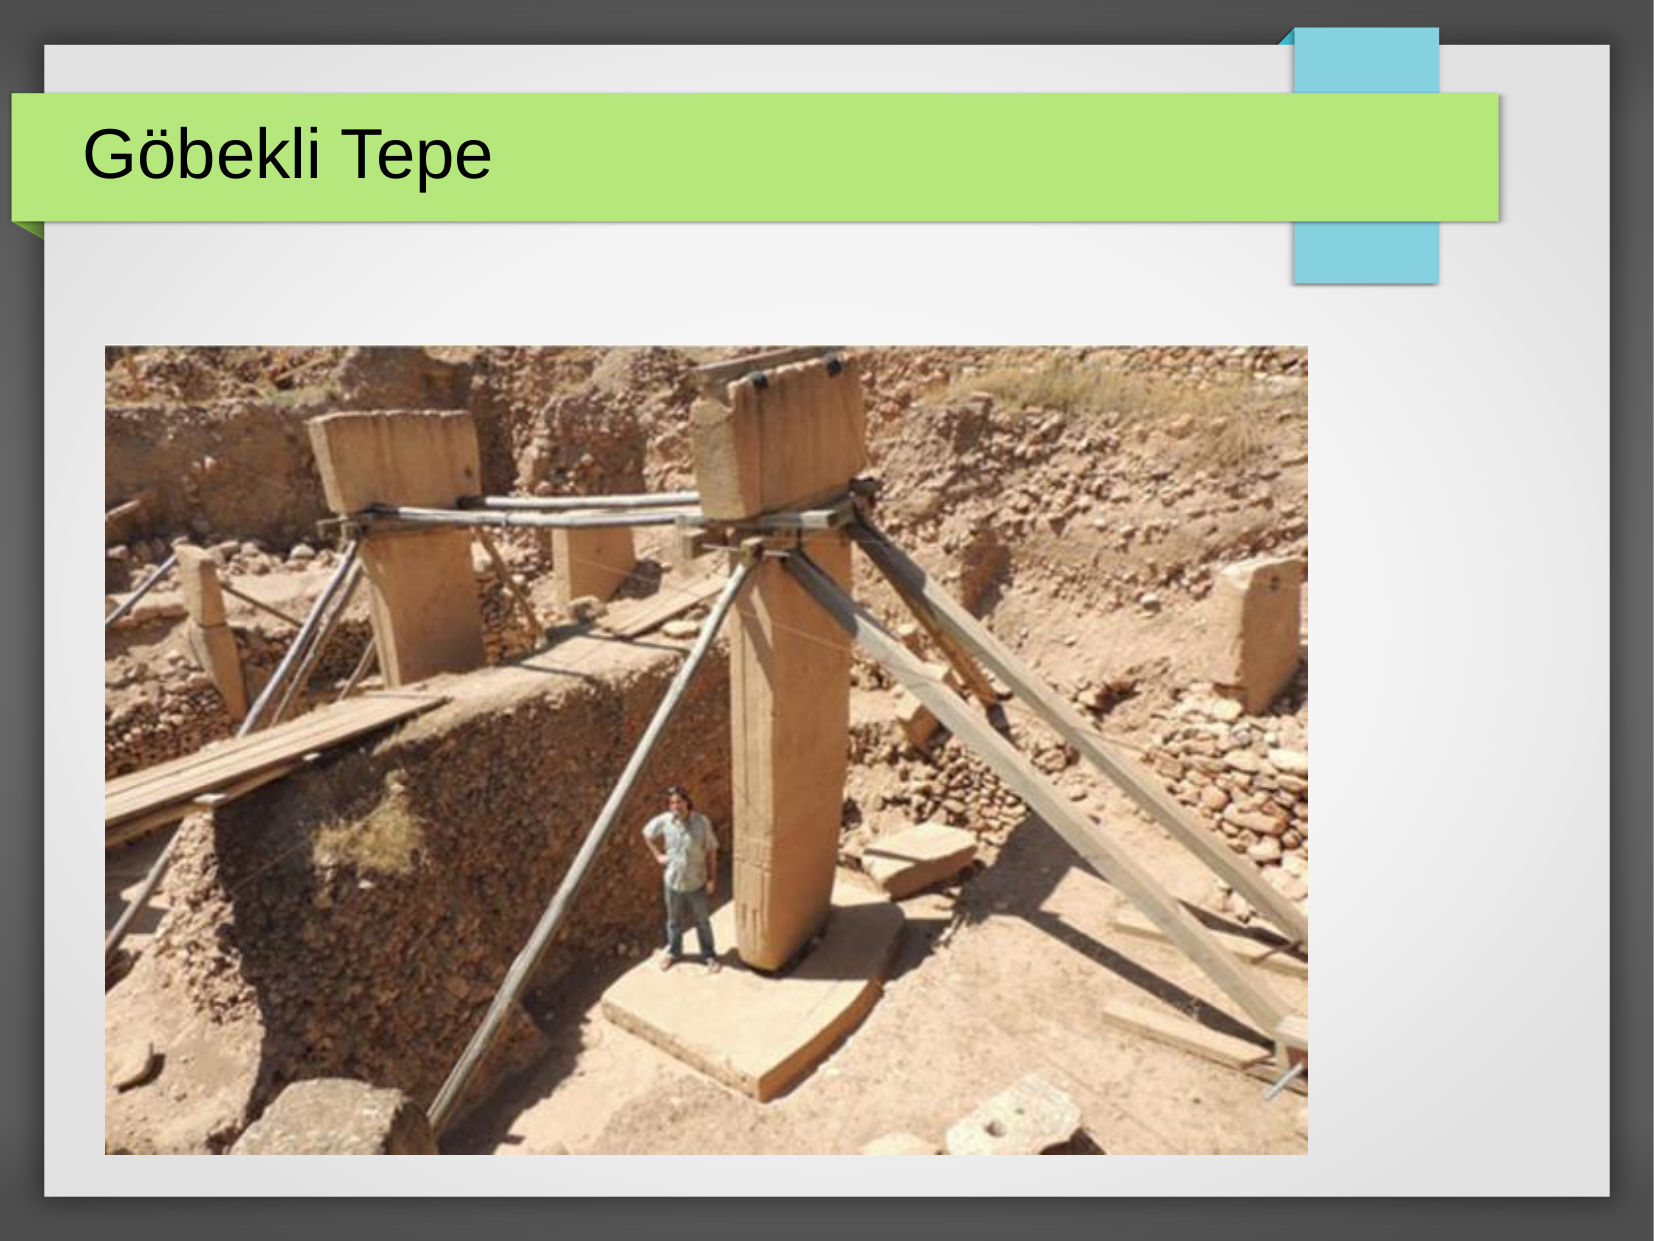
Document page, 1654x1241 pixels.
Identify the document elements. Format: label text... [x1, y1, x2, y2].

title Göbekli Tepe [82, 94, 1264, 213]
picture [0, 0, 1654, 1241]
